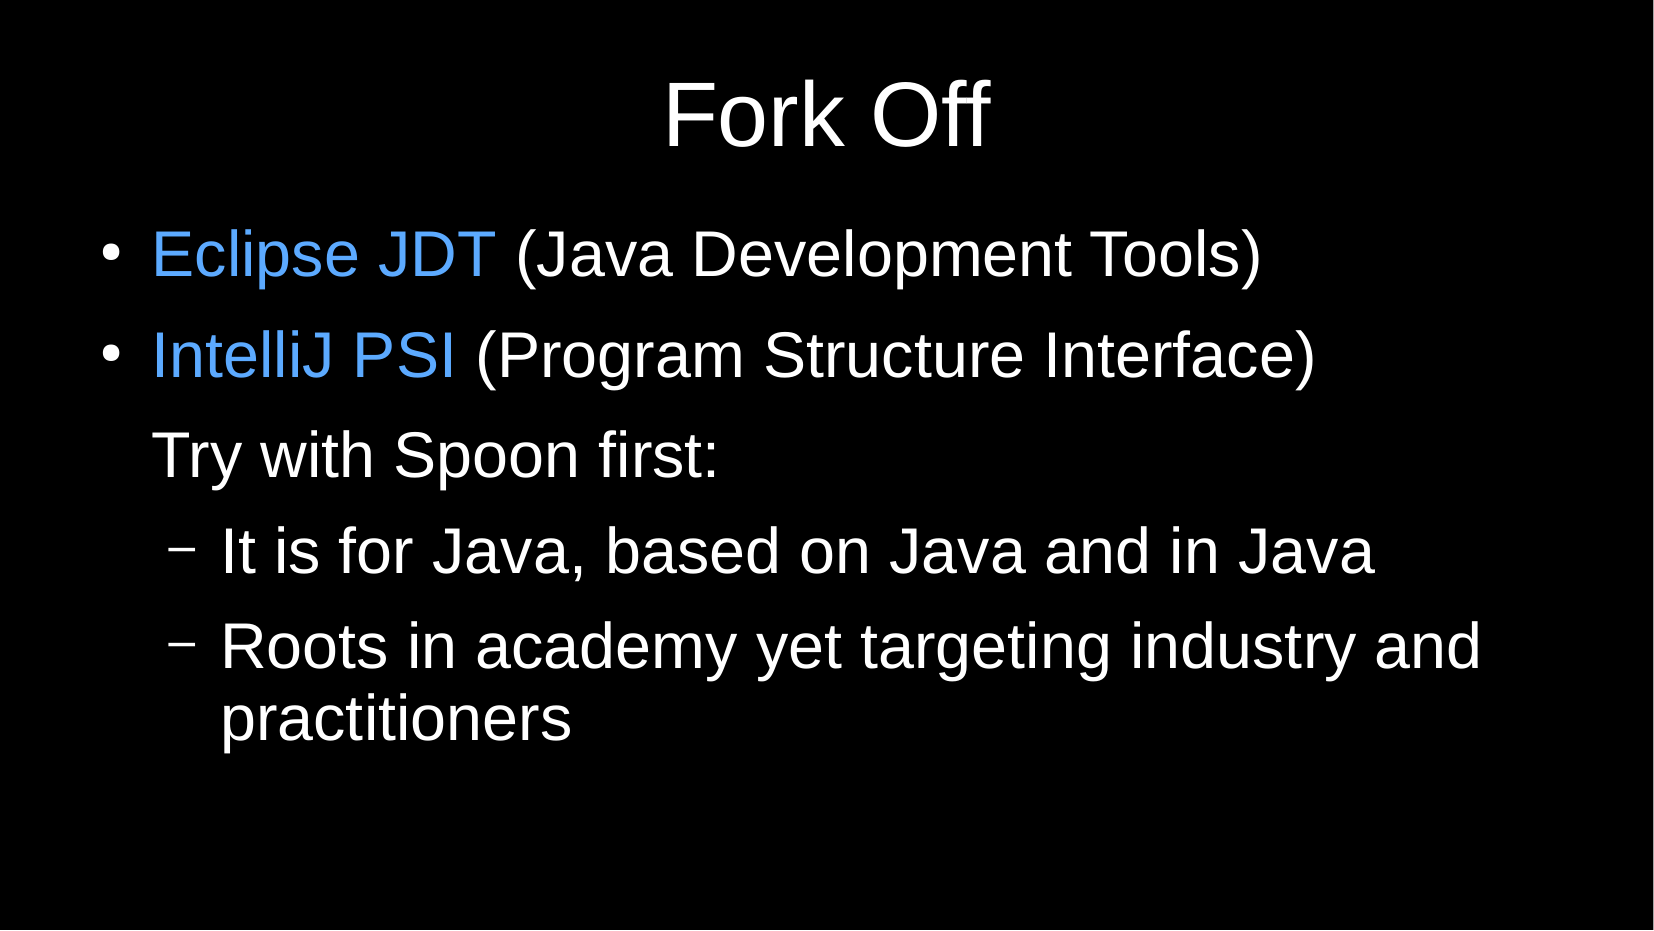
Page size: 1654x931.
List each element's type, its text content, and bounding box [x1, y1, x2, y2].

title Fork Off [82, 37, 1571, 193]
list Eclipse JDT (Java Development Tools) IntelliJ PSI (Program Structure Interface) Try with Spoon first: It is for Java, based on Java and in Java Roots in academy yet targeting industry and practitioners [82, 217, 1571, 758]
